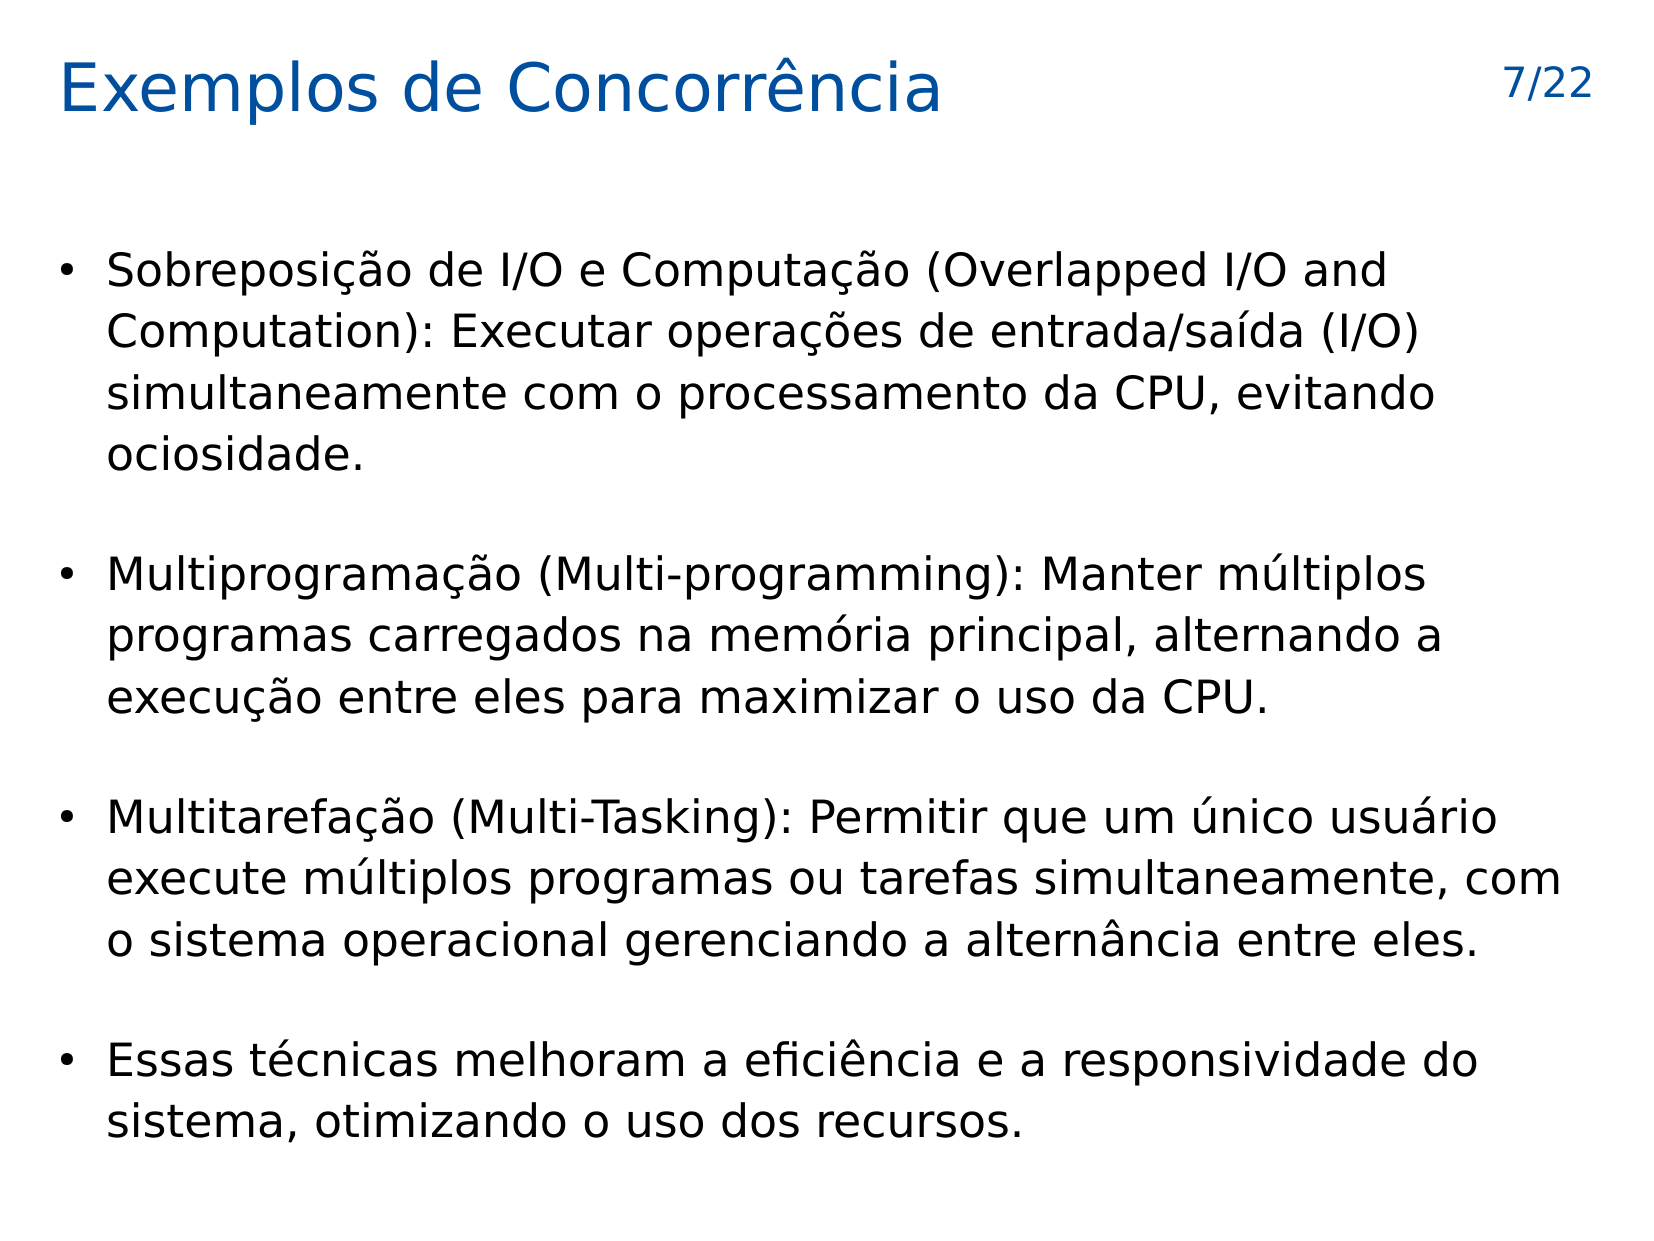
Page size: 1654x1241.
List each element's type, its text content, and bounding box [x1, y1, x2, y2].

title Exemplos de Concorrência [59, 29, 1625, 148]
list Sobreposição de I/O e Computação (Overlapped I/O and Computation): Executar operações de entrada/saída (I/O) simultaneamente com o processamento da CPU, evitando ociosidade. Multiprogramação (Multi-programming): Manter múltiplos programas carregados na memória principal, alternando a execução entre eles para maximizar o uso da CPU. Multitarefação (Multi-Tasking): Permitir que um único usuário execute múltiplos programas ou tarefas simultaneamente, com o sistema operacional gerenciando a alternância entre eles. Essas técnicas melhoram a eficiência e a responsividade do sistema, otimizando o uso dos recursos. [59, 236, 1595, 1182]
